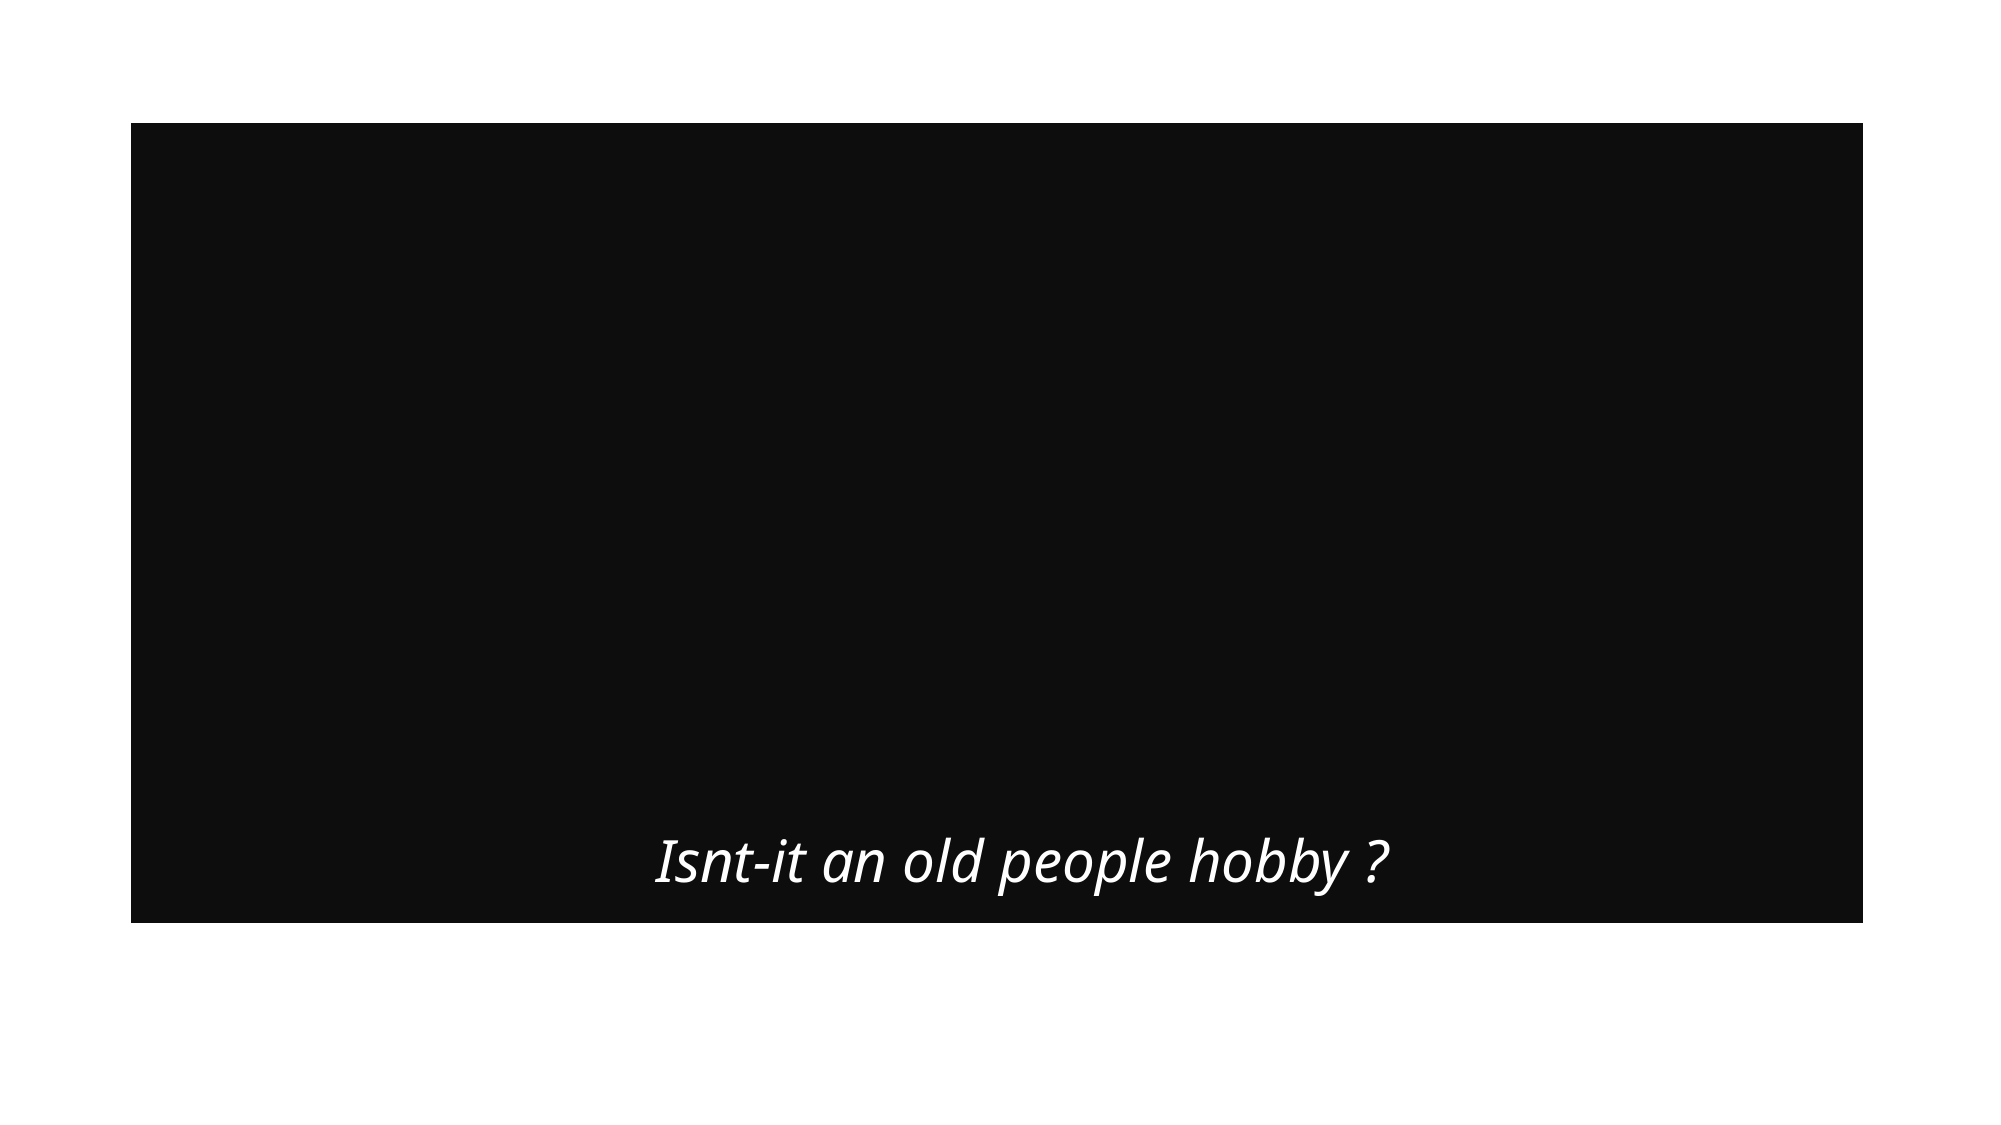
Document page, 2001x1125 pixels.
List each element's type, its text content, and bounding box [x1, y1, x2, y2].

text_box [131, 123, 1863, 923]
text_box Isnt-it an old people hobby ? [641, 816, 1734, 903]
